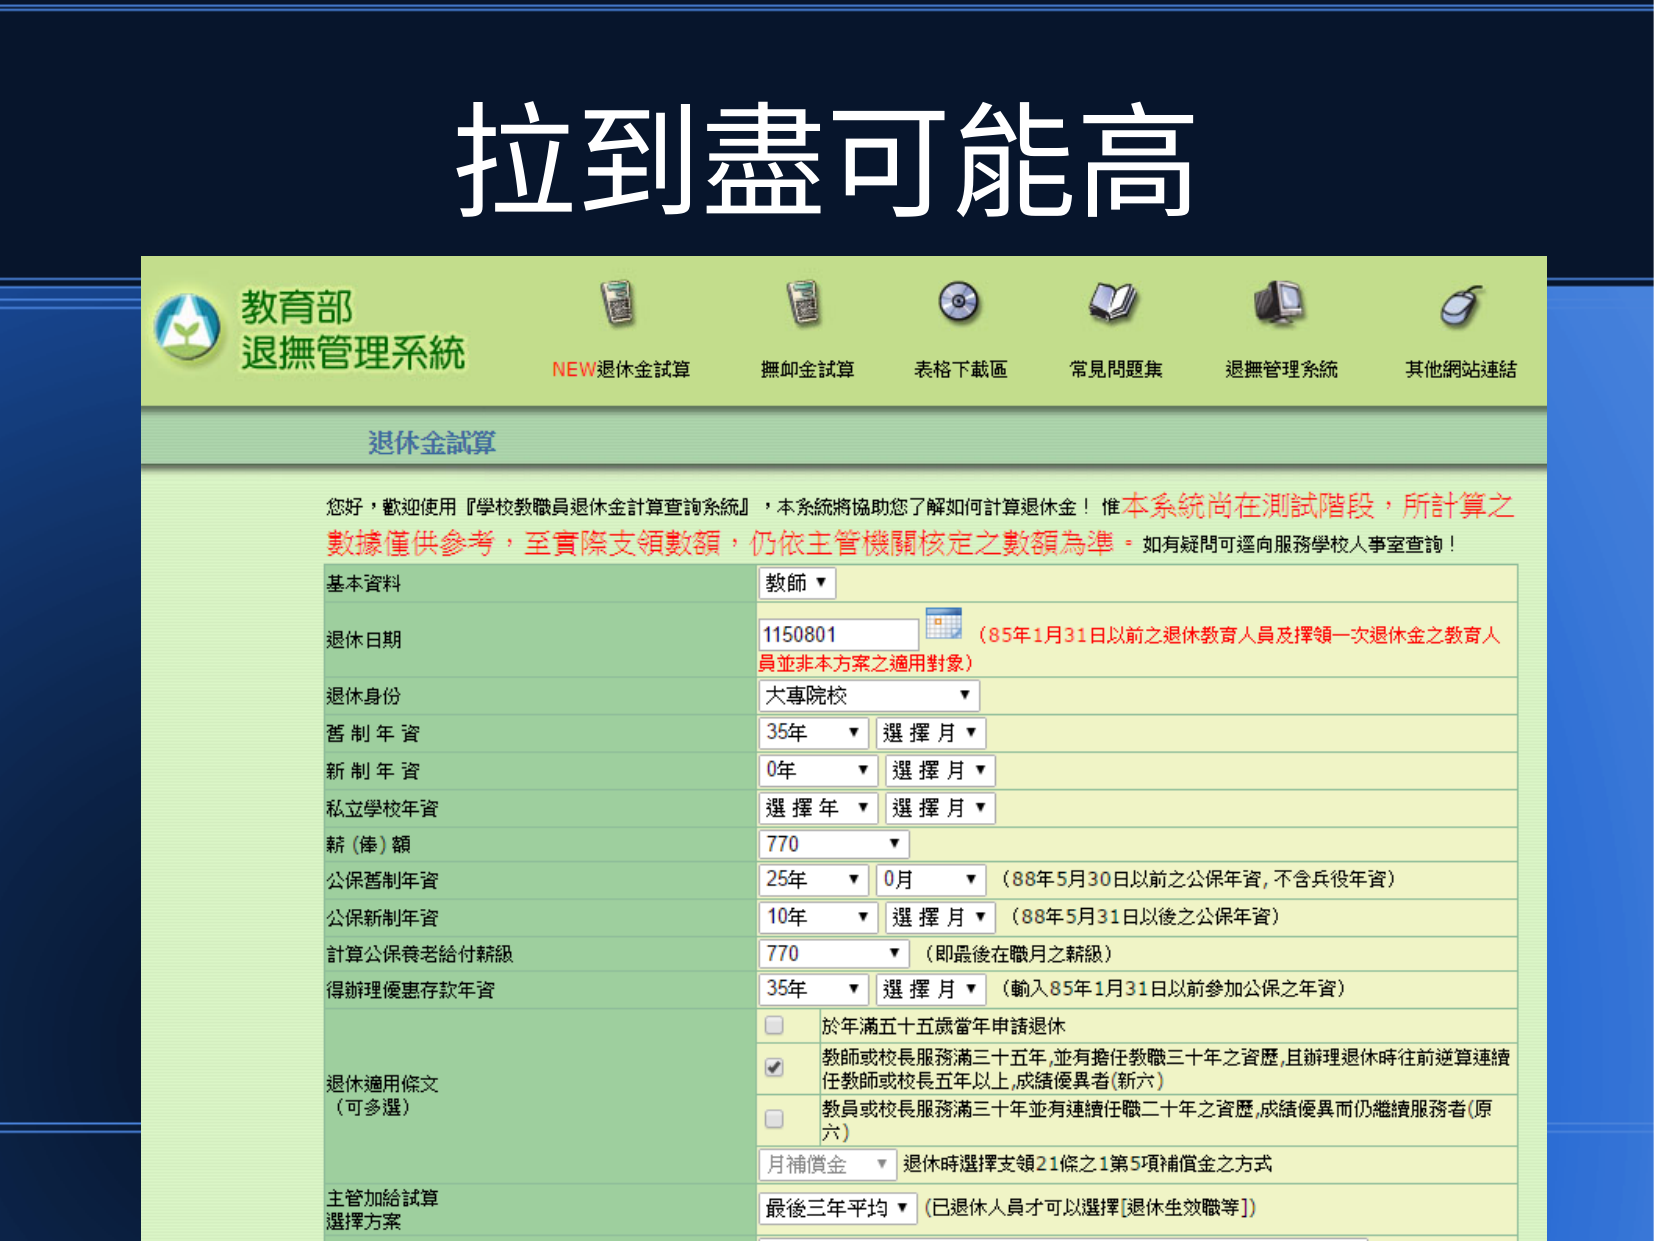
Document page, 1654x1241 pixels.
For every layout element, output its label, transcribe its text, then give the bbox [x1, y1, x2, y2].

title 拉到盡可能高 [82, 49, 1571, 257]
picture [0, 0, 1654, 1241]
